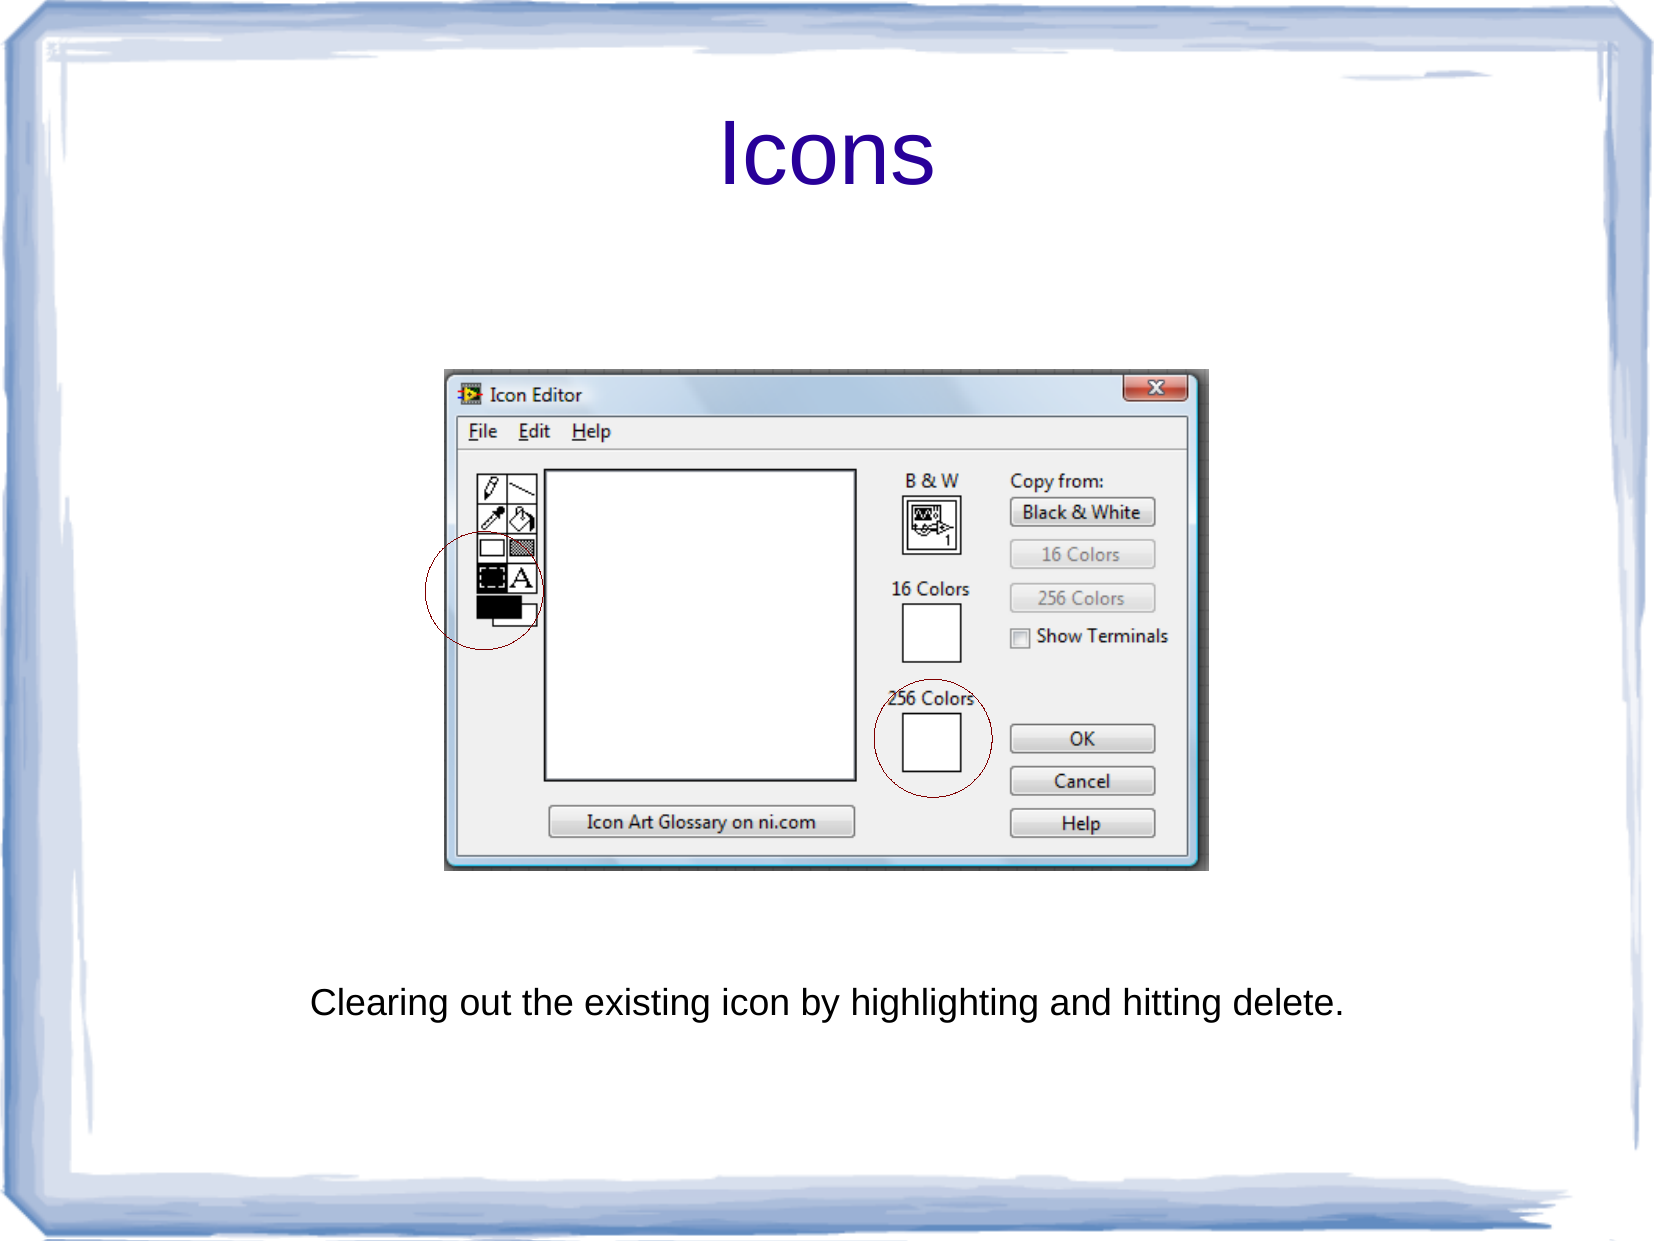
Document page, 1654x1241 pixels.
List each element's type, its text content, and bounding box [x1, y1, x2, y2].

text_box [425, 531, 544, 650]
title Icons [82, 56, 1571, 250]
text_box [874, 679, 993, 798]
picture [0, 0, 1654, 1241]
text_box Clearing out the existing icon by highlighting and hitting delete. [295, 974, 1477, 1032]
